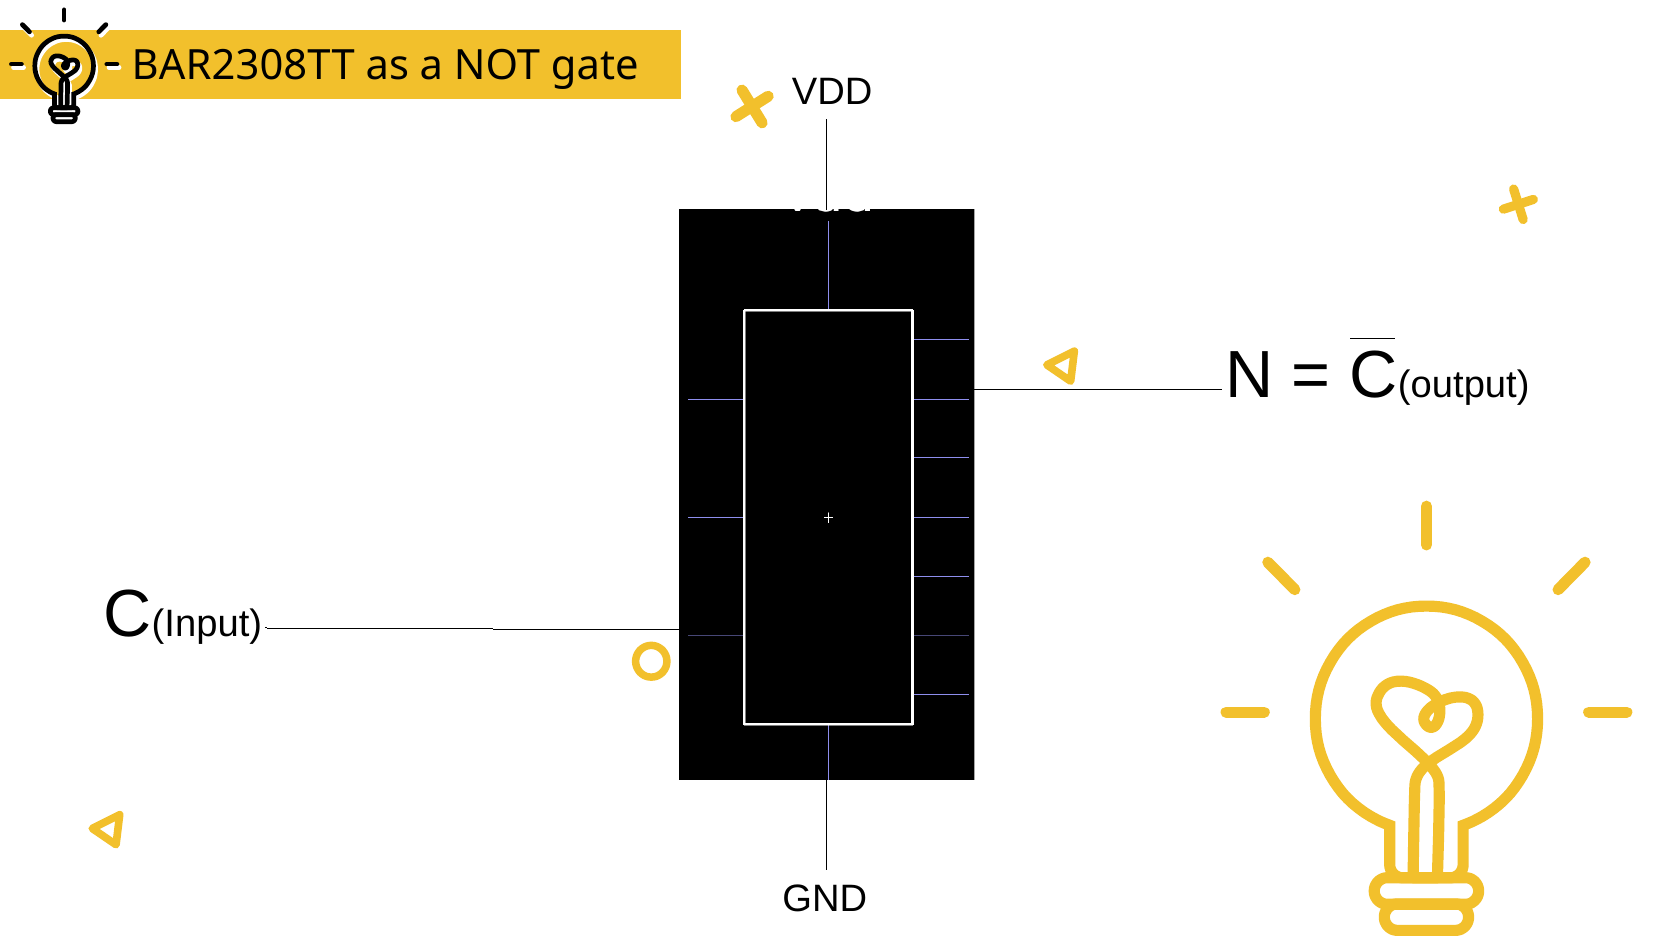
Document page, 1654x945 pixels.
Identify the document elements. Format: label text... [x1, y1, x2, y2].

text_box N = C(output) [1210, 329, 1643, 421]
title BAR2308TT as a NOT gate [131, 0, 709, 128]
picture [679, 209, 975, 780]
text_box GND [767, 869, 946, 928]
text_box VDD [777, 62, 1004, 120]
text_box C(Input) [88, 568, 359, 660]
